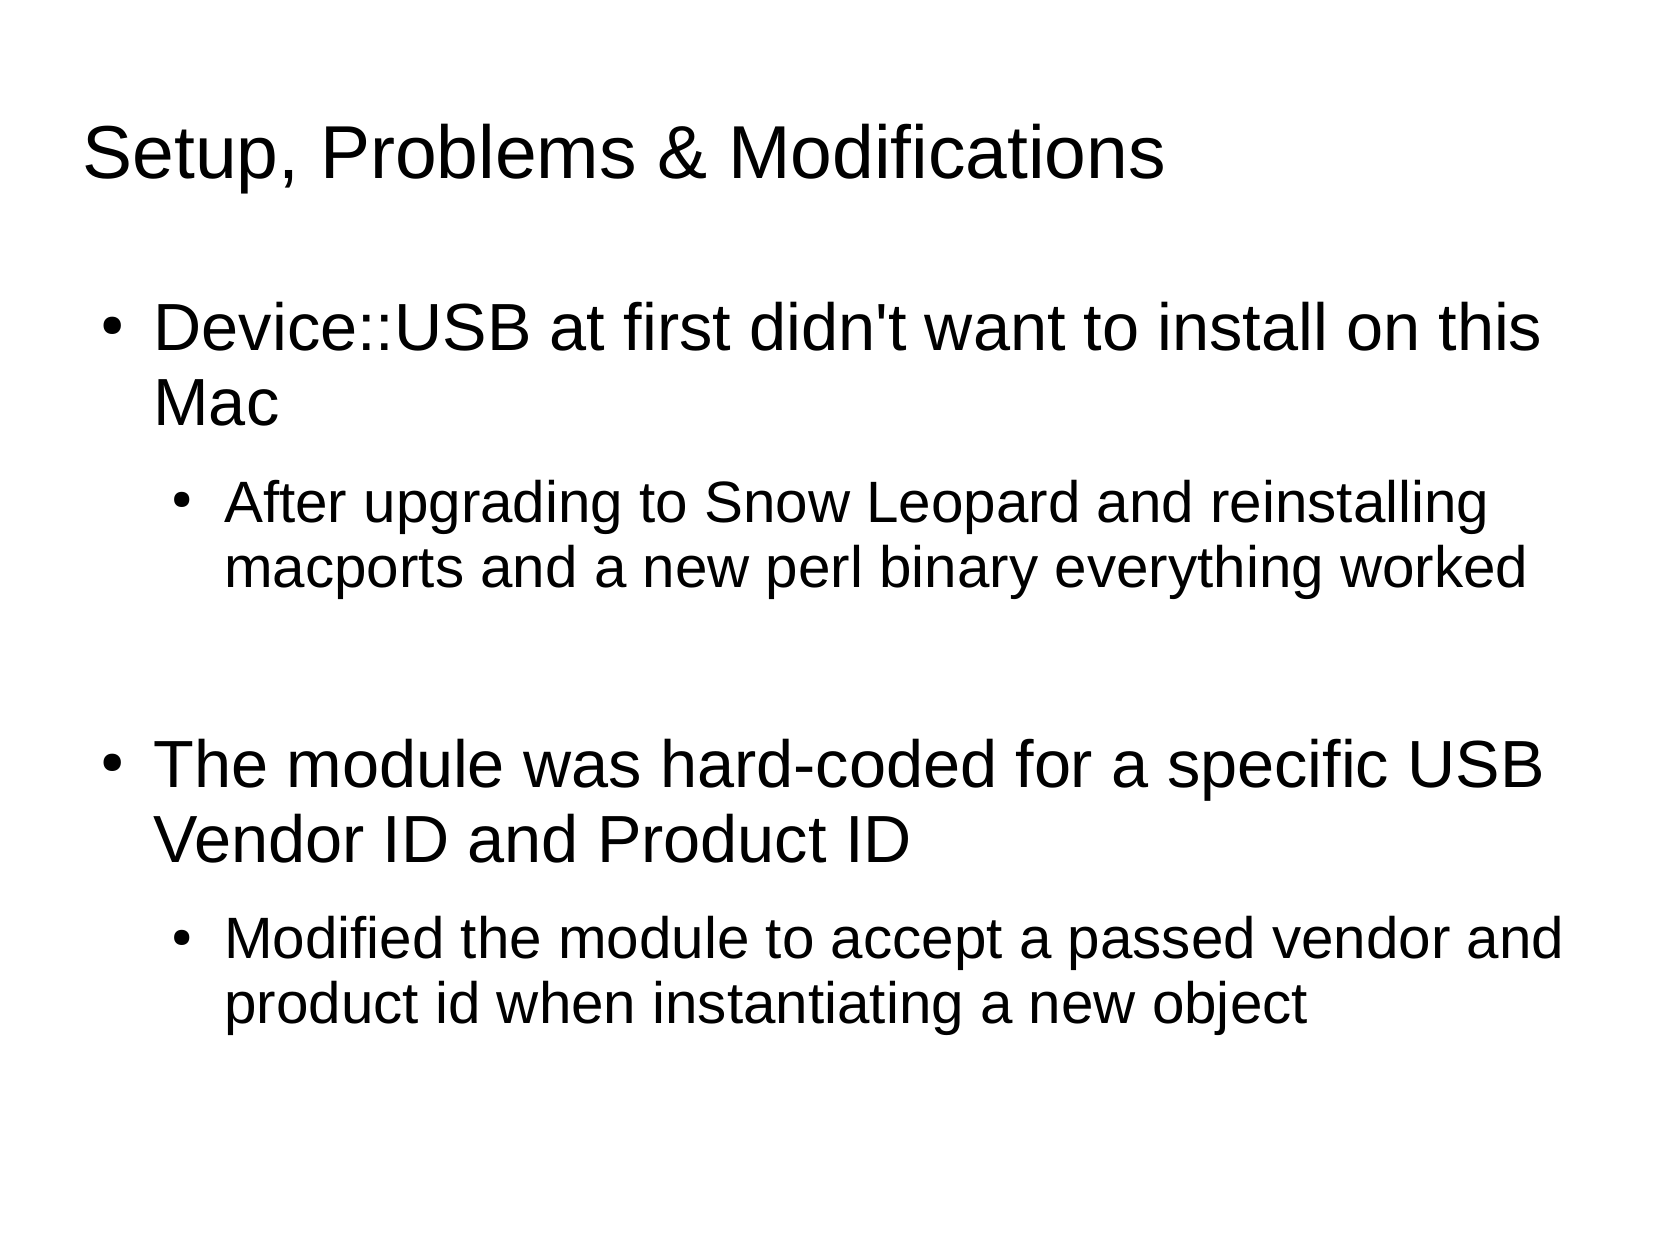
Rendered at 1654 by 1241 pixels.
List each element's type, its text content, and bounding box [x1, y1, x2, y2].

title Setup, Problems & Modifications [82, 56, 1571, 250]
list Device::USB at first didn't want to install on this Mac After upgrading to Snow Leopard and reinstalling macports and a new perl binary everything worked The module was hard-coded for a specific USB Vendor ID and Product ID Modified the module to accept a passed vendor and product id when instantiating a new object [82, 290, 1571, 1094]
